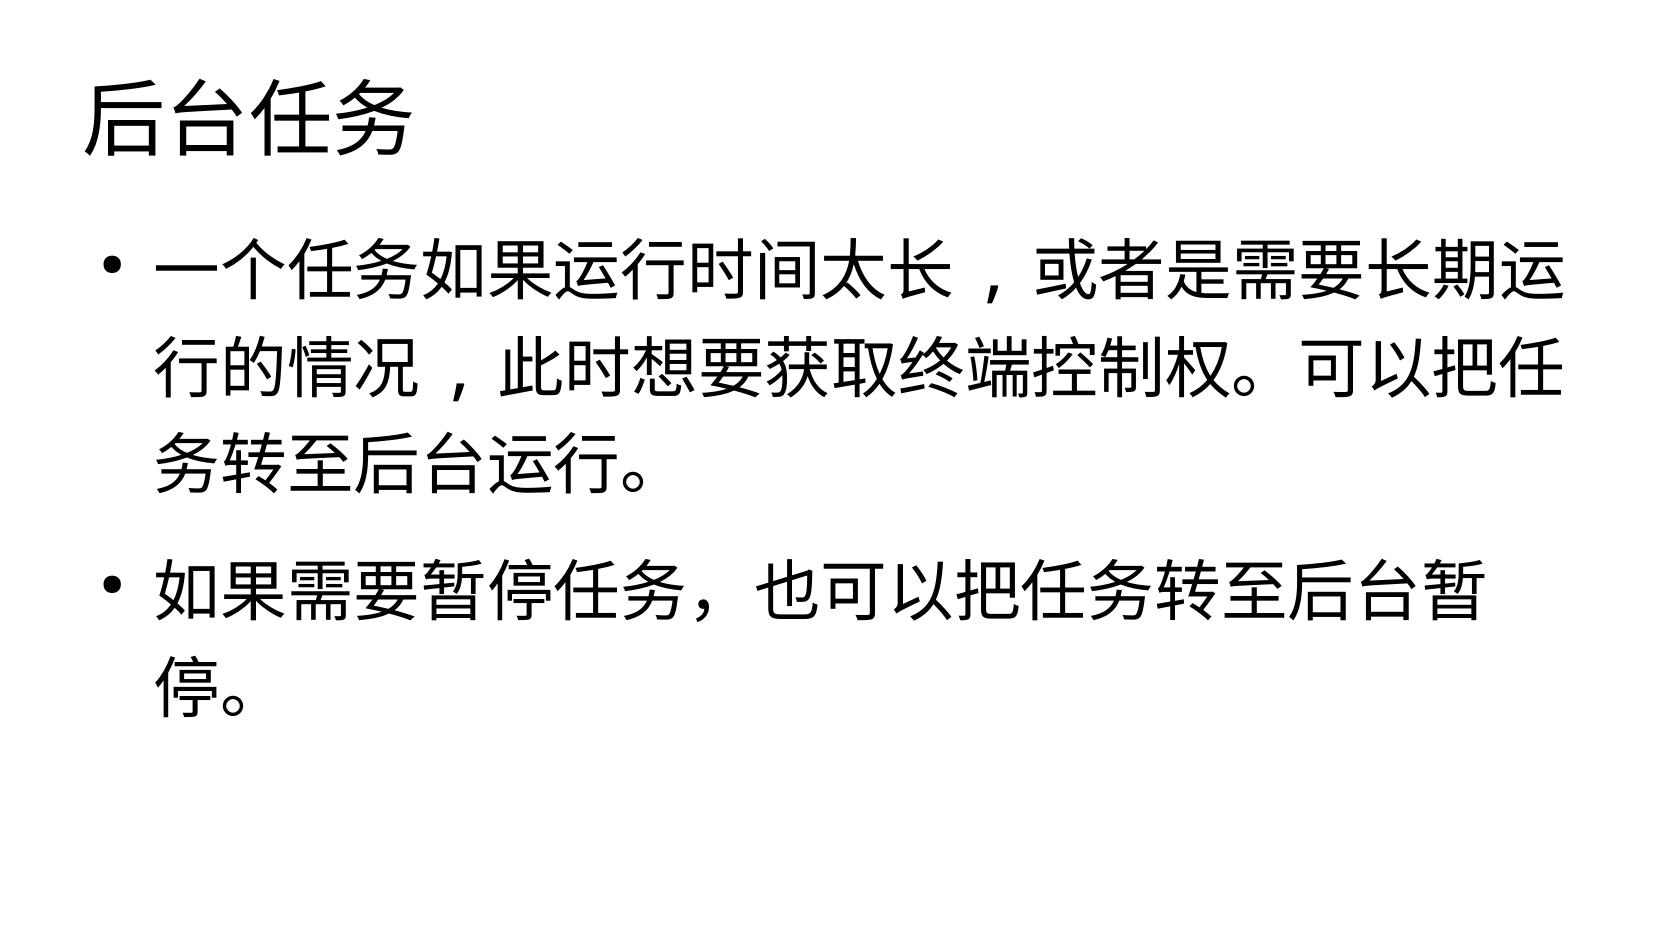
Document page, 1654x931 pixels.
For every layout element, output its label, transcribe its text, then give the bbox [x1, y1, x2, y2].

list 一个任务如果运行时间太长,或者是需要长期运行的情况,此时想要获取终端控制权。可以把任务转至后台运行。 如果需要暂停任务，也可以把任务转至后台暂停。 [82, 217, 1571, 758]
title 后台任务 [82, 37, 1571, 189]
